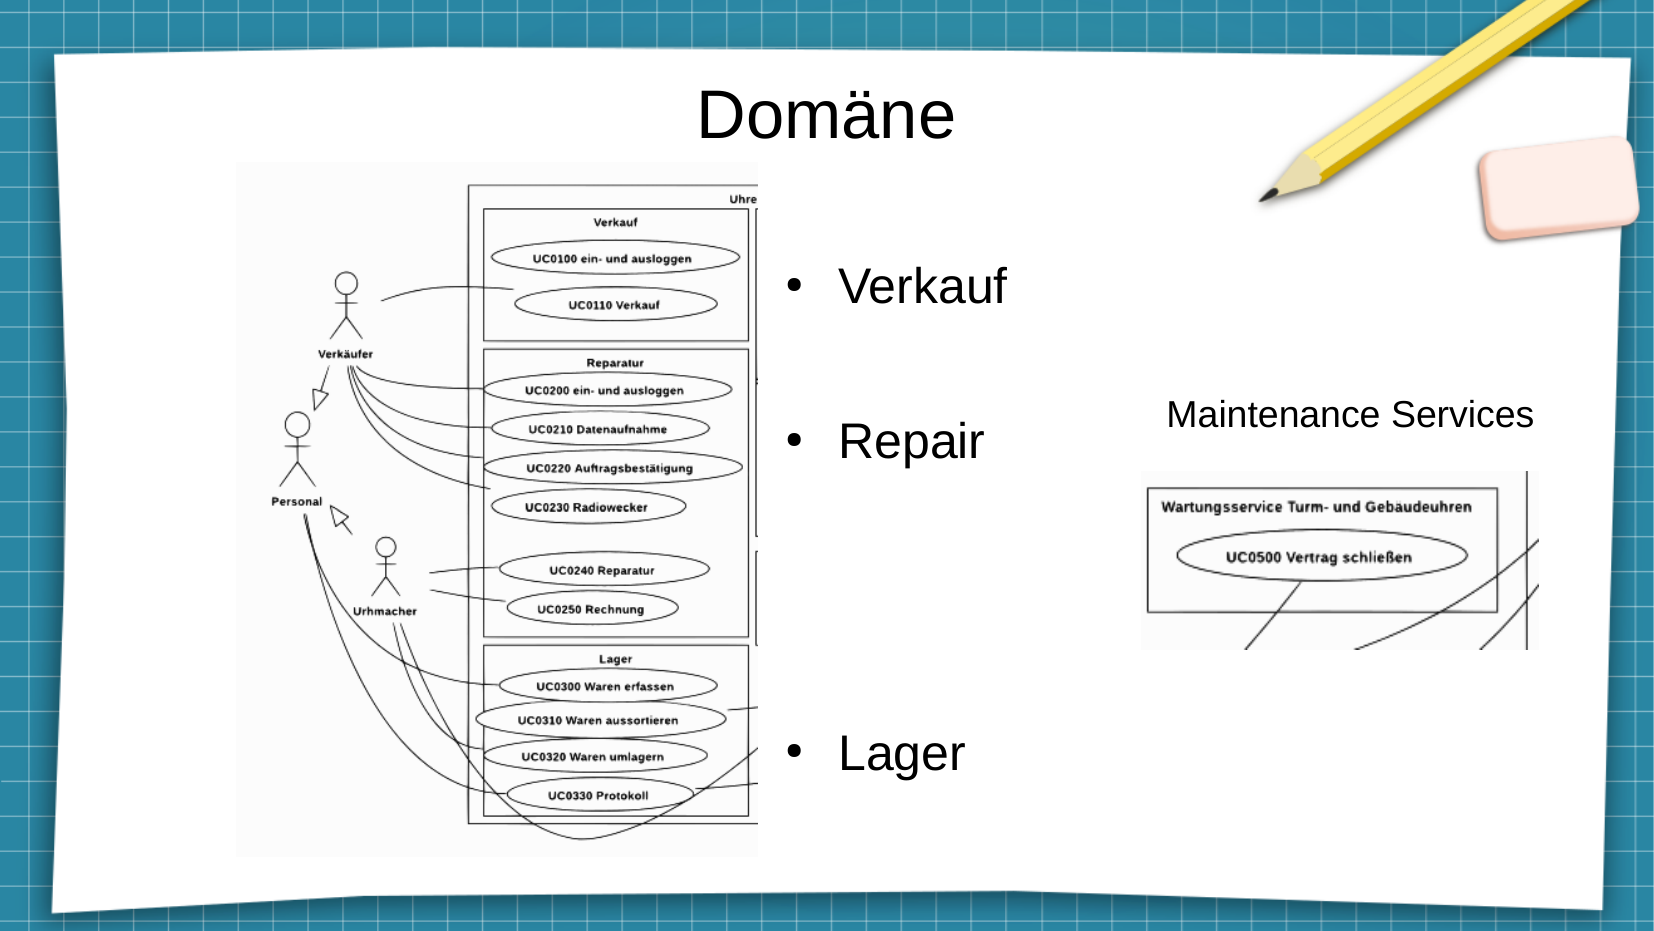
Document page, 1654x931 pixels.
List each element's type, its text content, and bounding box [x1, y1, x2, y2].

list Verkauf Repair Lager [767, 257, 1182, 798]
picture [0, 0, 1654, 931]
title Domäne [82, 37, 1571, 193]
text_box Maintenance Services [1151, 386, 1550, 443]
